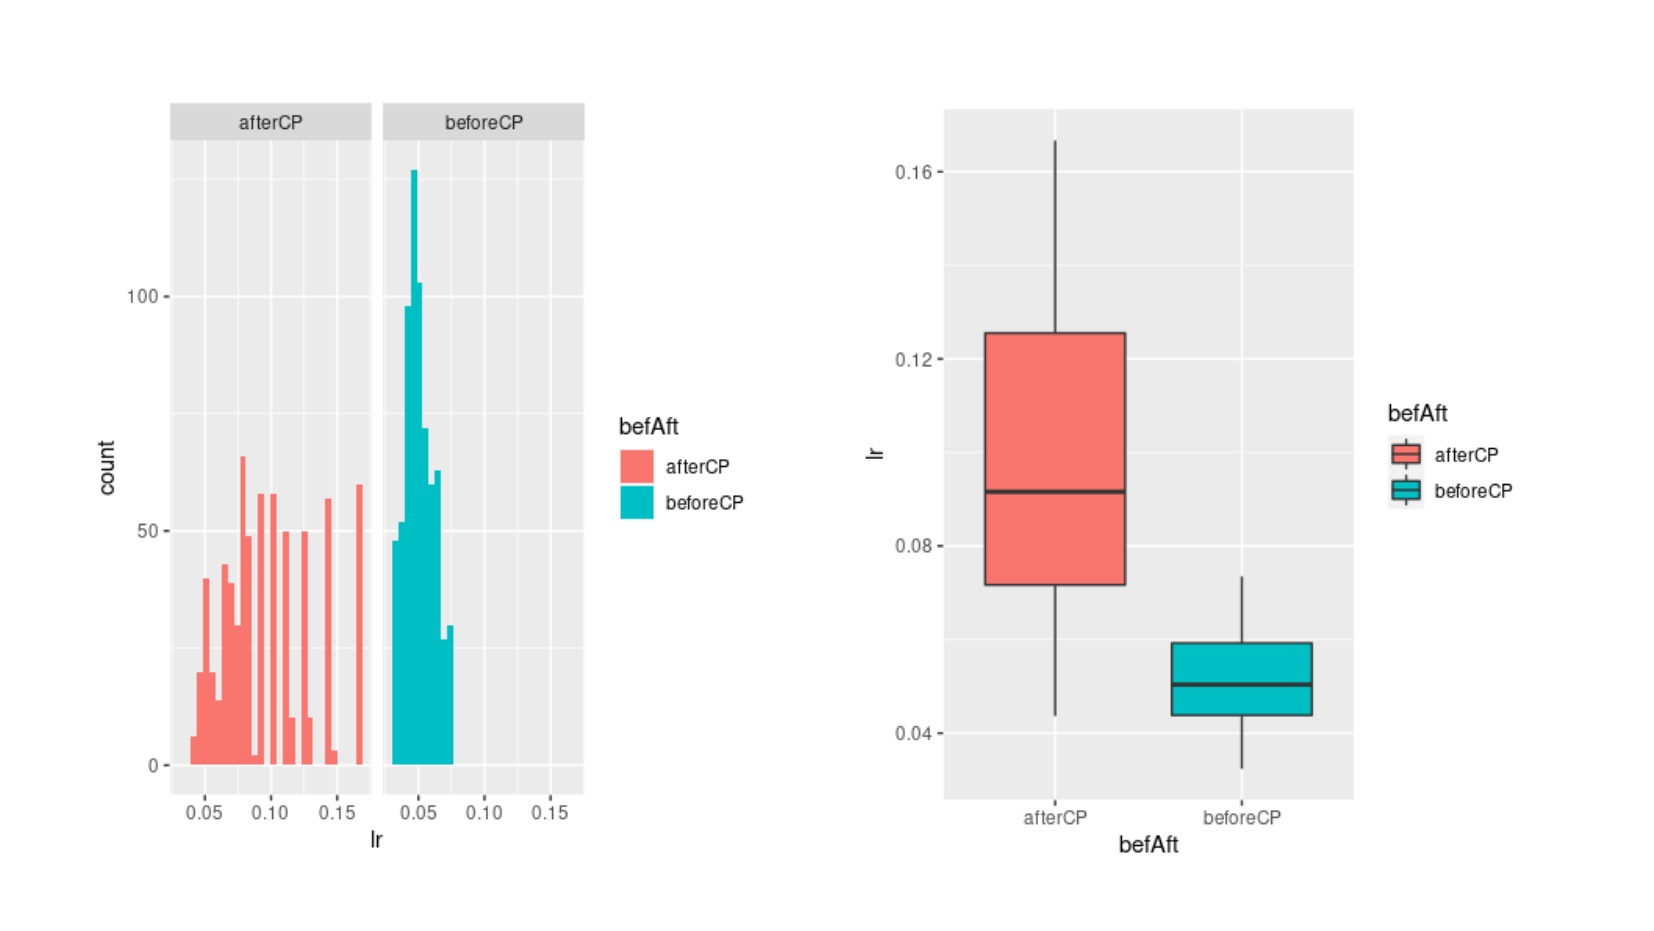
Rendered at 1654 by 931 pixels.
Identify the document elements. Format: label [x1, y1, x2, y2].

picture [86, 92, 768, 865]
picture [855, 98, 1537, 871]
